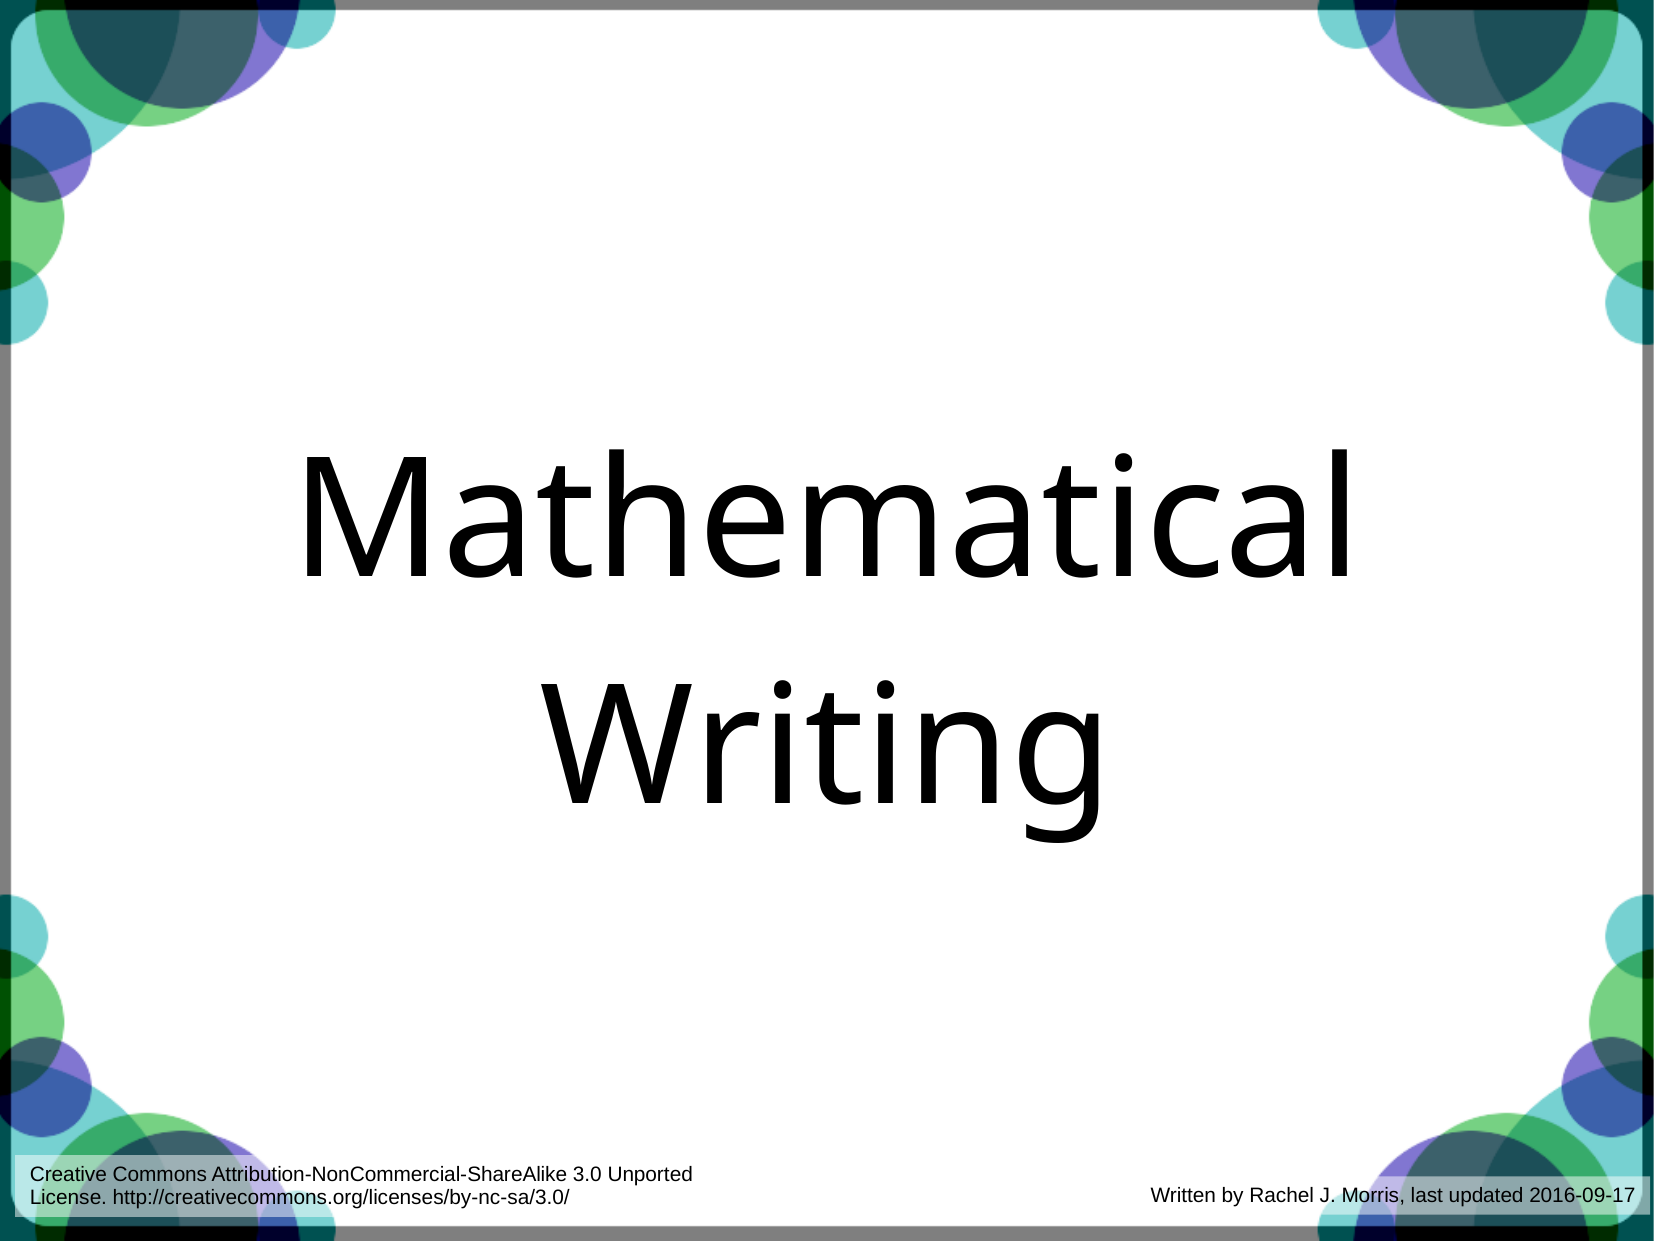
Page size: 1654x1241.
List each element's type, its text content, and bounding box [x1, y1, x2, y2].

picture [0, 0, 1654, 1241]
title Mathematical Writing [82, 521, 1571, 729]
text_box Creative Commons Attribution-NonCommercial-ShareAlike 3.0 Unported License. http://creativecommons.org/licenses/by-nc-sa/3.0/ [15, 1155, 766, 1217]
text_box Written by Rachel J. Morris, last updated 2016-09-17 [840, 1176, 1651, 1215]
